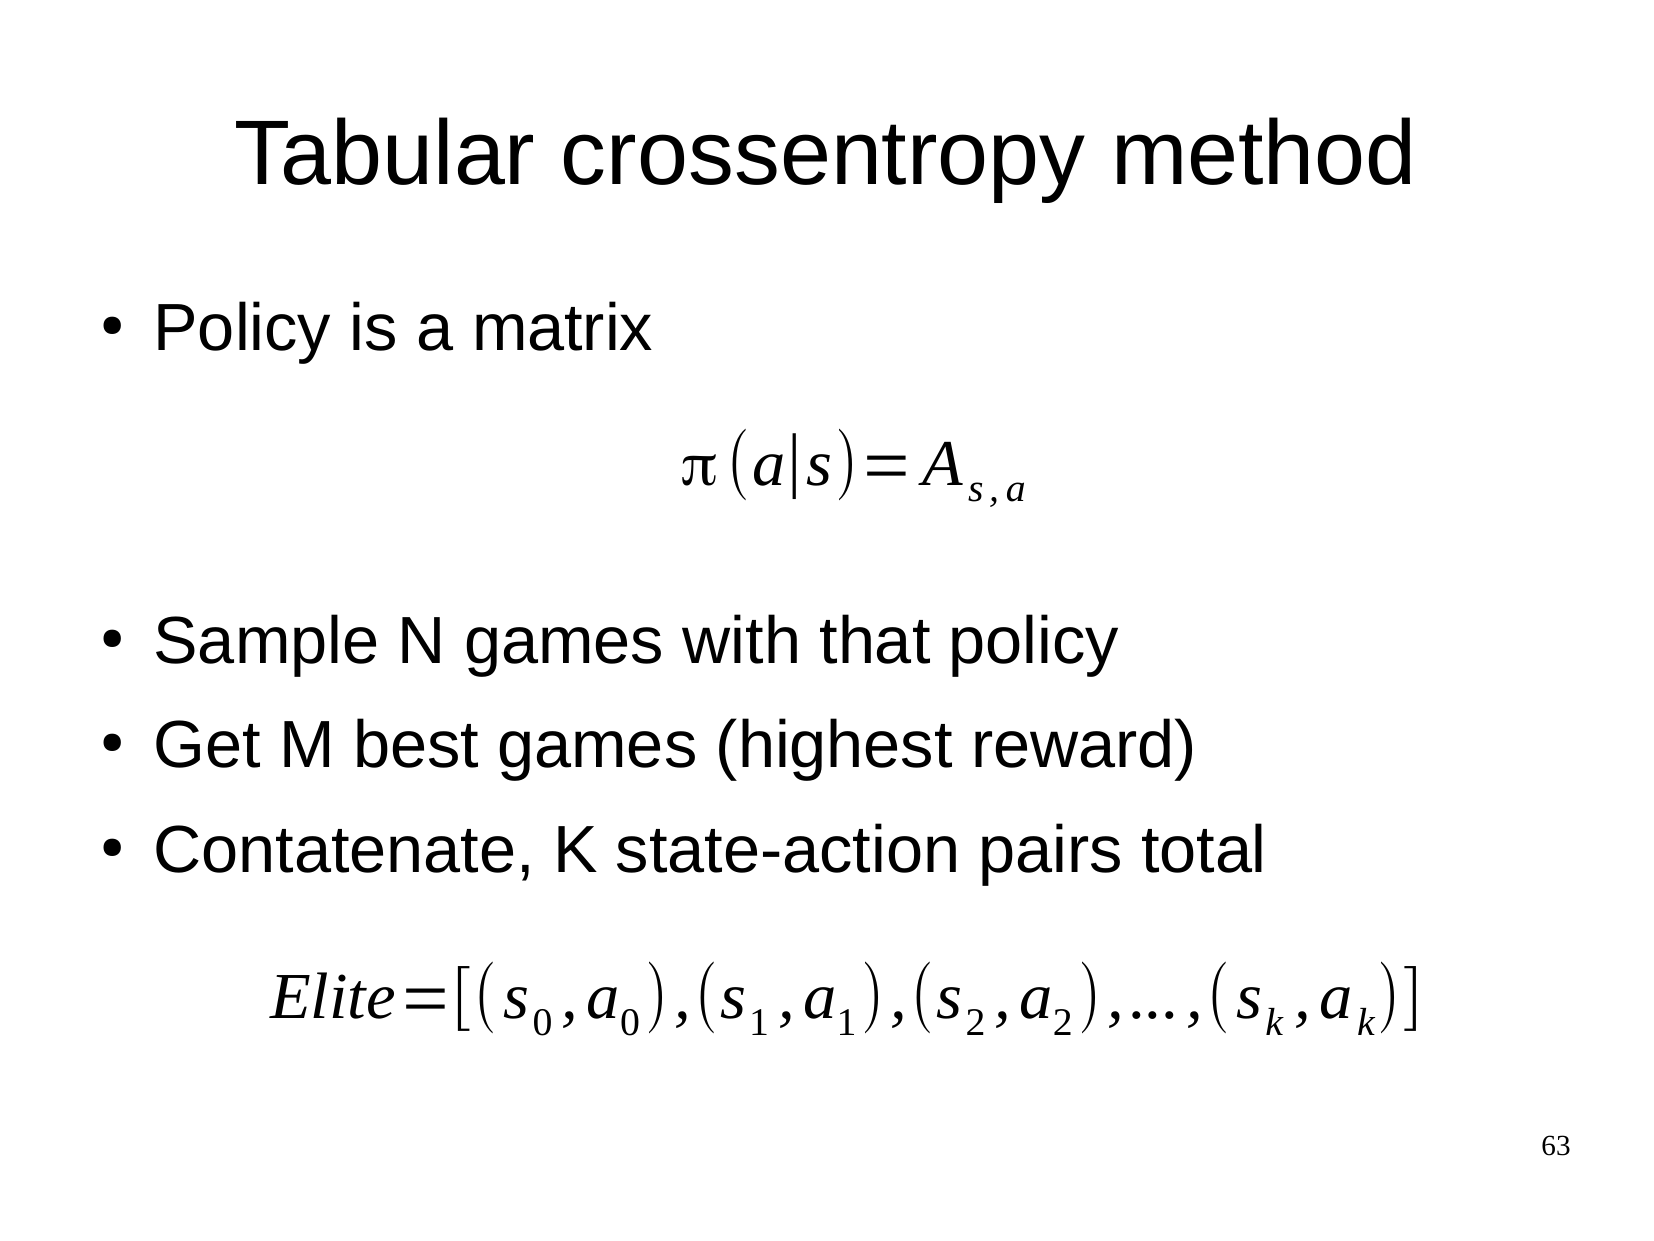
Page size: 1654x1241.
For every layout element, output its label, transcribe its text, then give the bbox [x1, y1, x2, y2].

chart [249, 957, 1439, 1042]
list Policy is a matrix Sample N games with that policy Get M best games (highest reward) Contatenate, K state-action pairs total [82, 290, 1571, 1010]
title Tabular crossentropy method [82, 49, 1571, 257]
chart [664, 423, 1041, 509]
